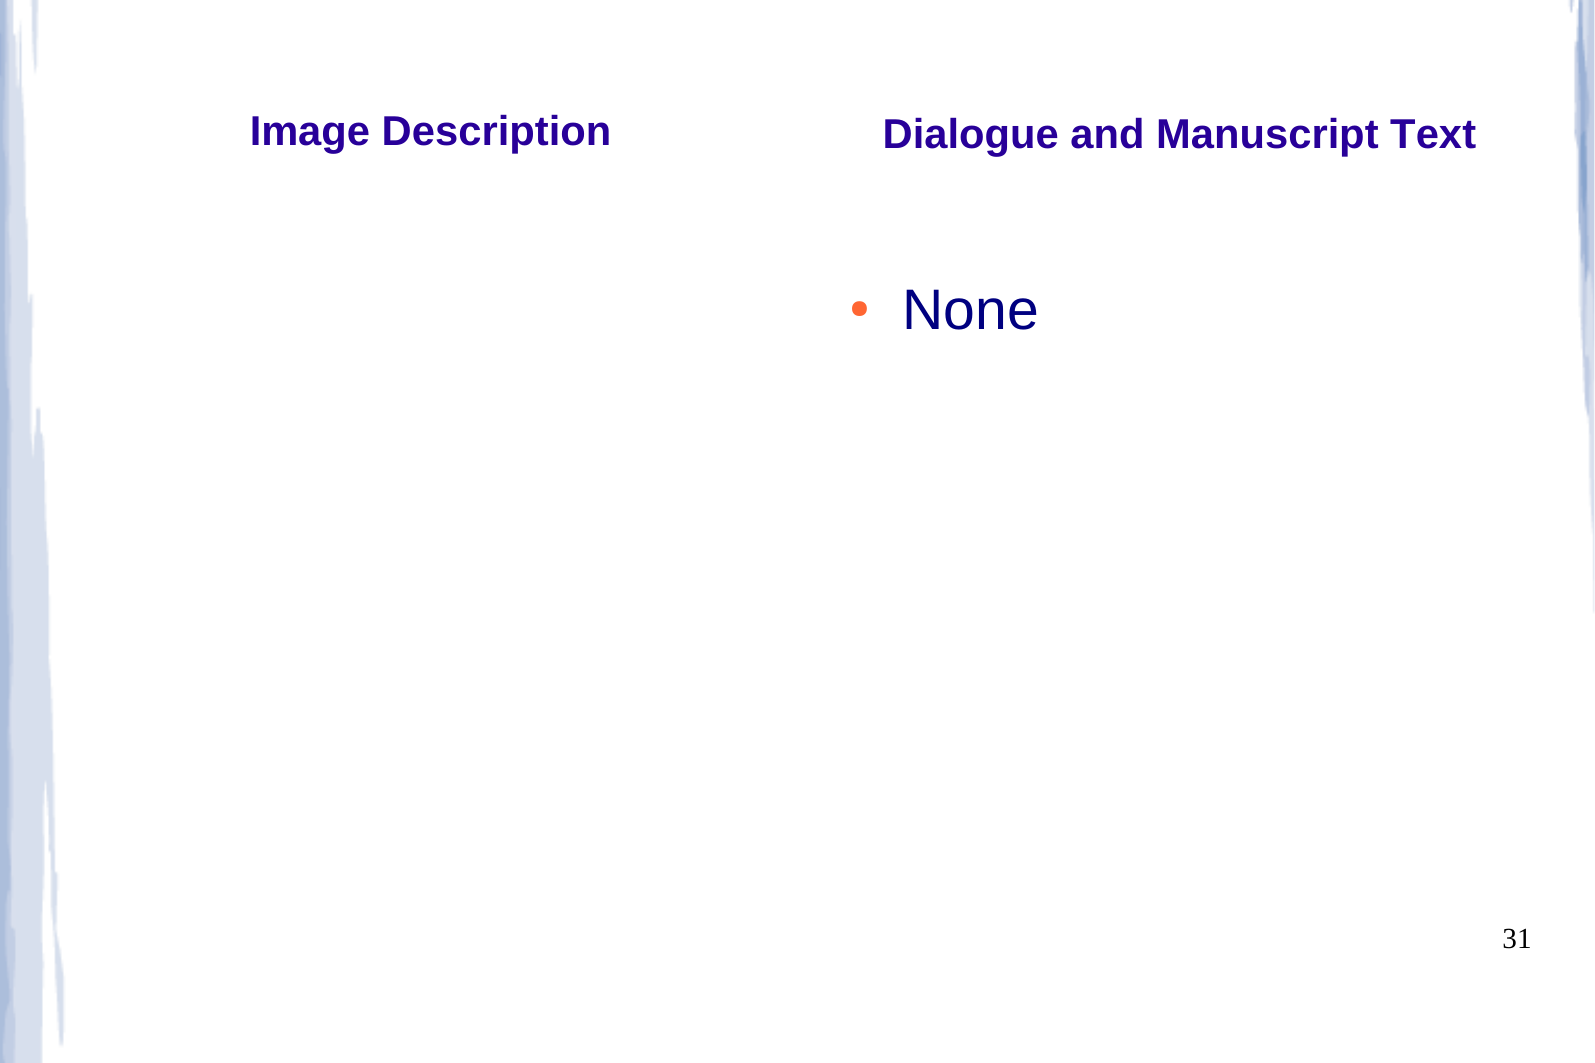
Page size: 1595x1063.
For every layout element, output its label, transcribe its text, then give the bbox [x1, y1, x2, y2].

title Image Description [79, 42, 796, 220]
picture [0, 0, 1595, 1063]
title Dialogue and Manuscript Text [825, 45, 1541, 223]
list None [831, 278, 1516, 931]
